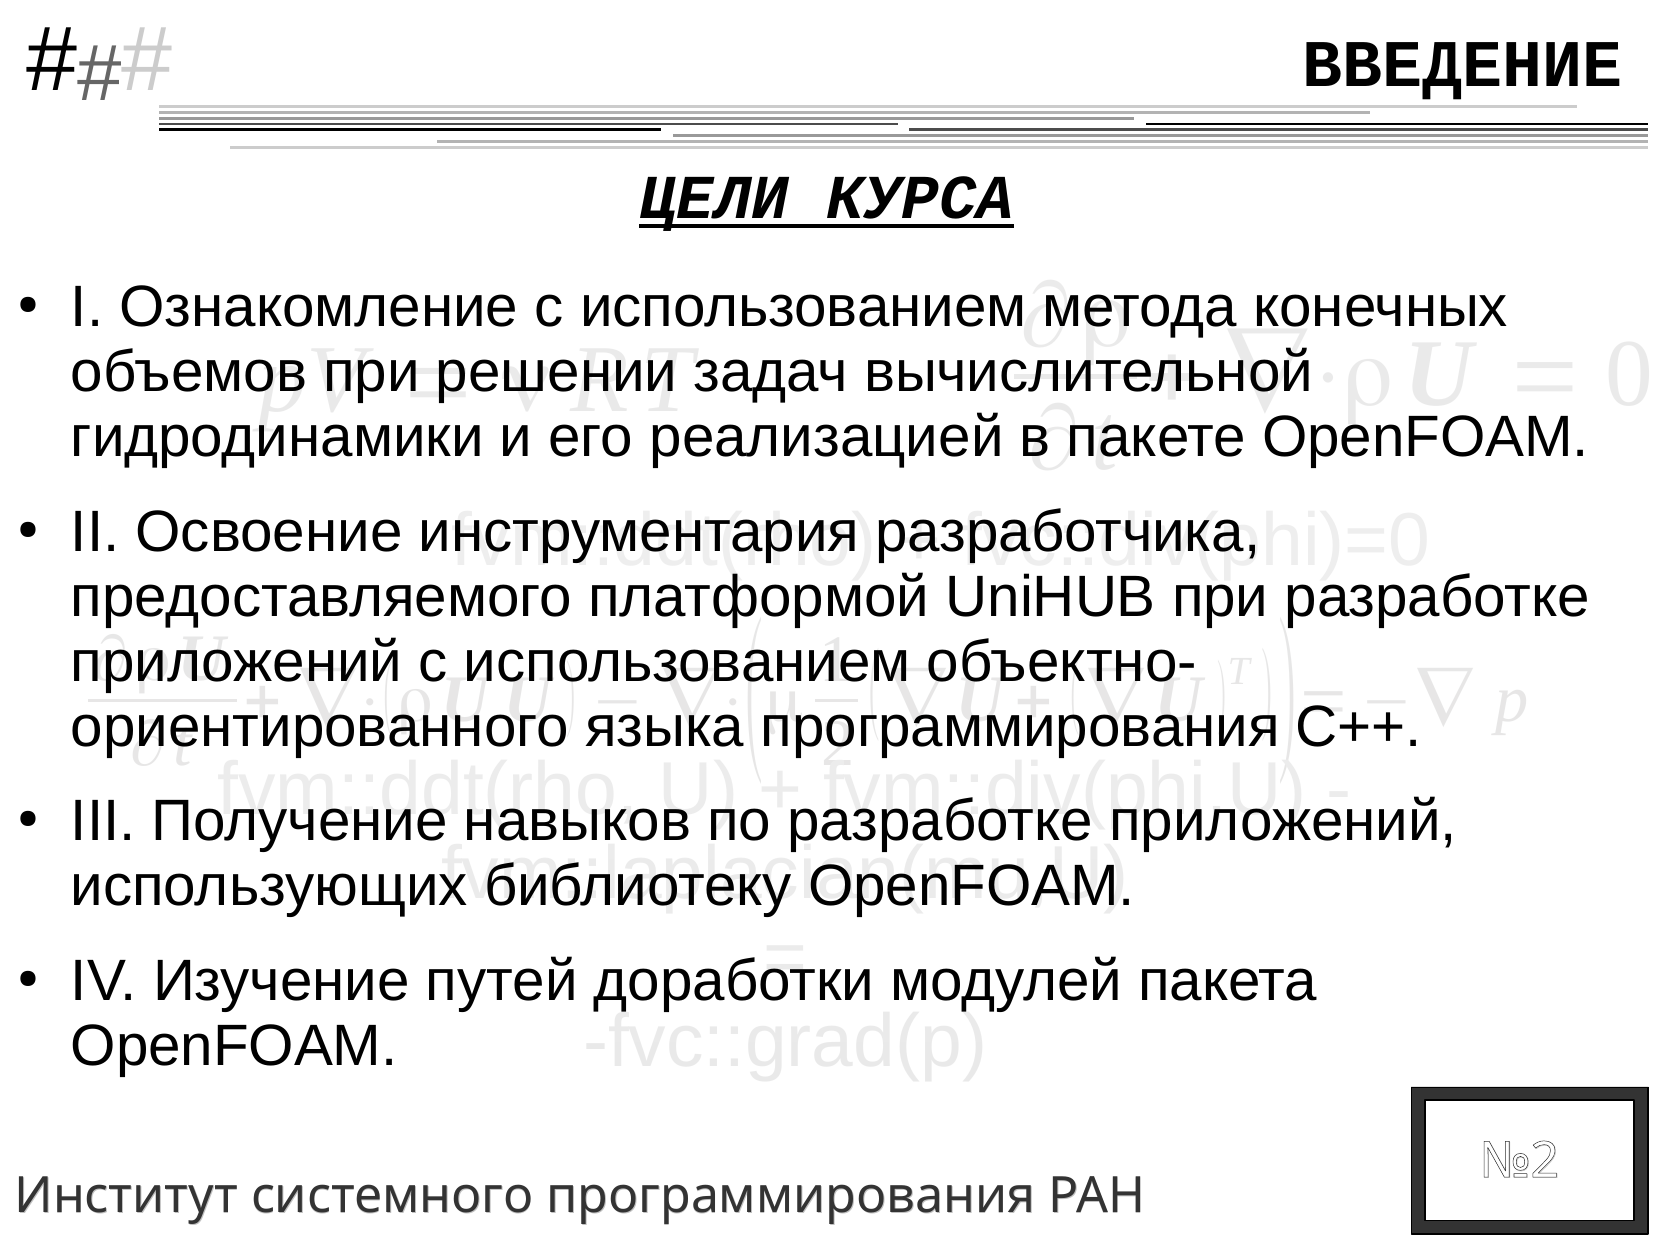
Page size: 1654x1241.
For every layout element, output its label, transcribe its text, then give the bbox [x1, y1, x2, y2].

list I. Ознакомление с использованием метода конечных объемов при решении задач вычислительной гидродинамики и его реализацией в пакете OpenFOAM. II. Освоение инструментария разработчика, предоставляемого платформой UniHUB при разработке приложений с использованием объектно-ориентированного языка программирования C++. III. Получение навыков по разработке приложений, использующих библиотеку OpenFOAM. IV. Изучение путей доработки модулей пакета OpenFOAM. [0, 274, 1654, 1093]
title ЦЕЛИ КУРСА [0, 147, 1654, 257]
